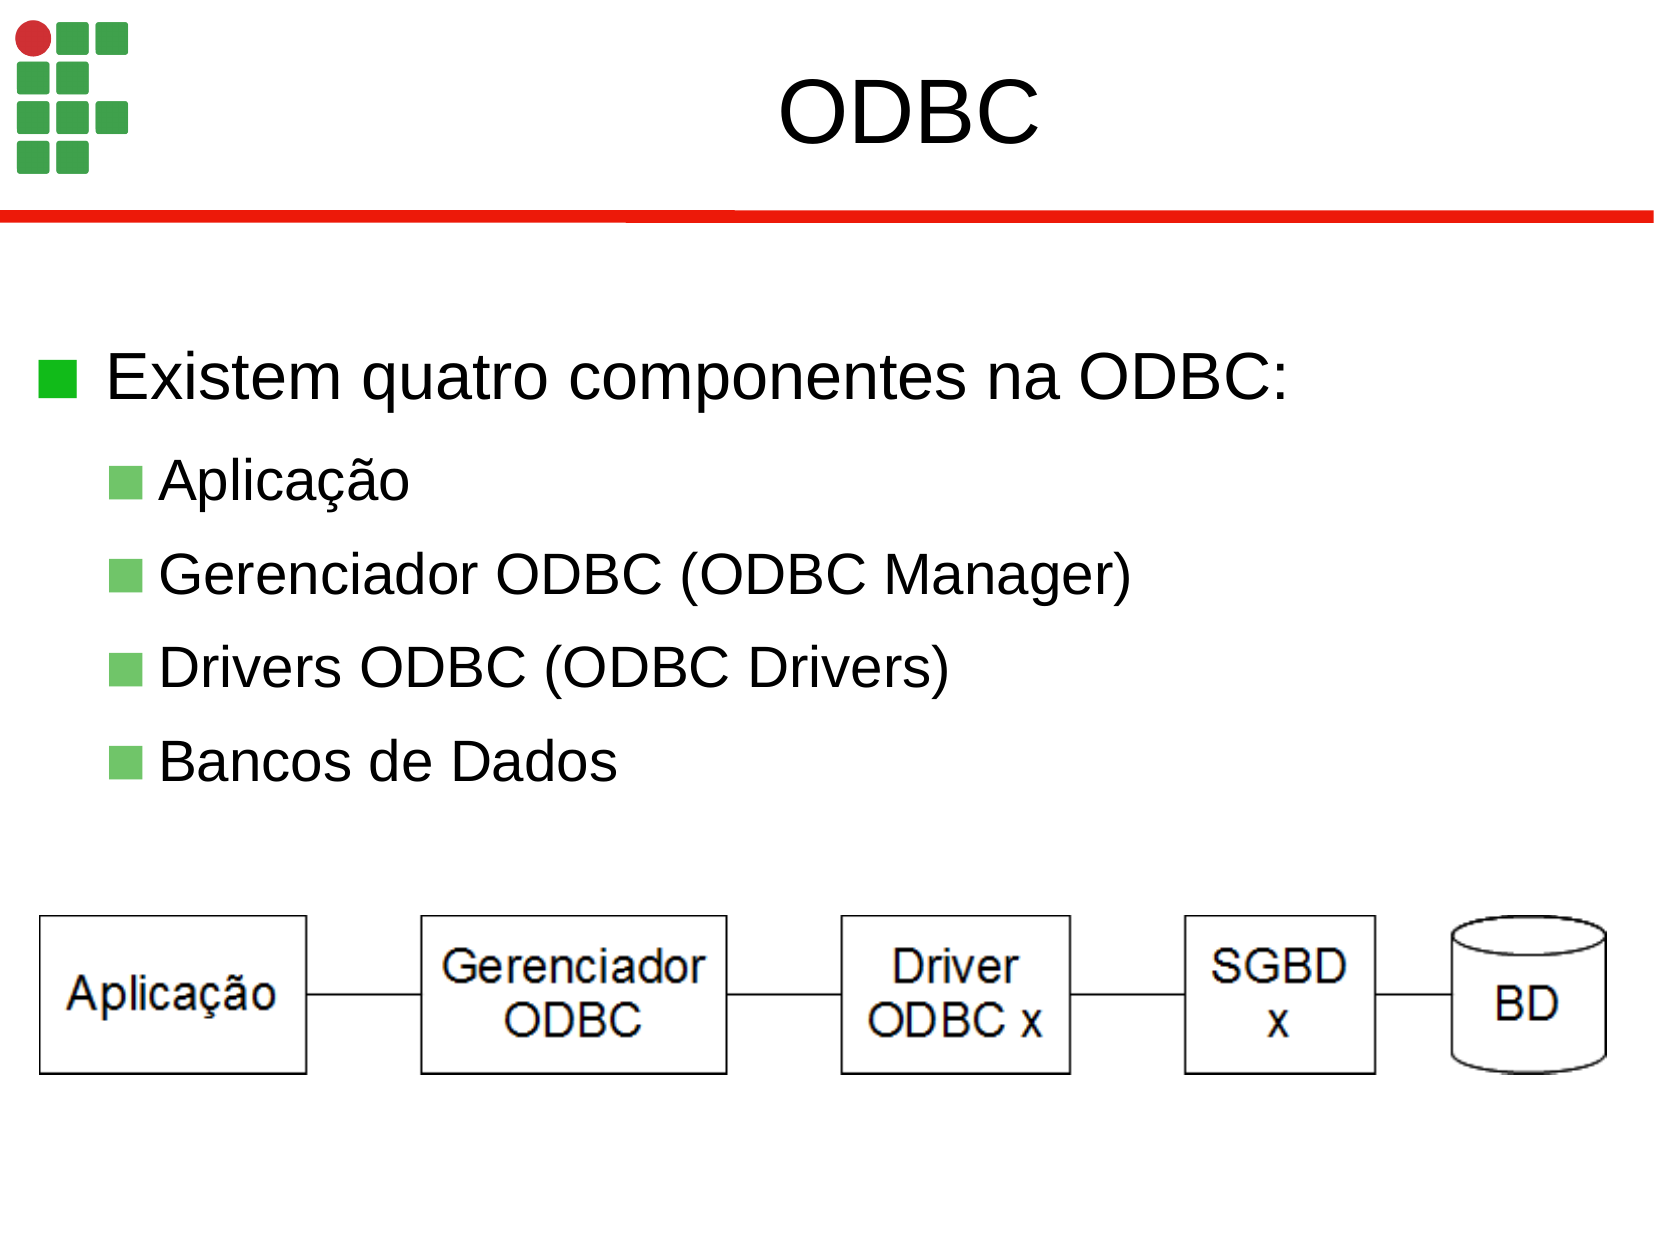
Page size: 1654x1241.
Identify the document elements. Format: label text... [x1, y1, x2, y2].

list Existem quatro componentes na ODBC: Aplicação Gerenciador ODBC (ODBC Manager) Drivers ODBC (ODBC Drivers) Bancos de Dados [0, 324, 1654, 802]
text_box ODBC [165, 43, 1654, 171]
picture [39, 915, 1607, 1075]
picture [14, 16, 130, 178]
